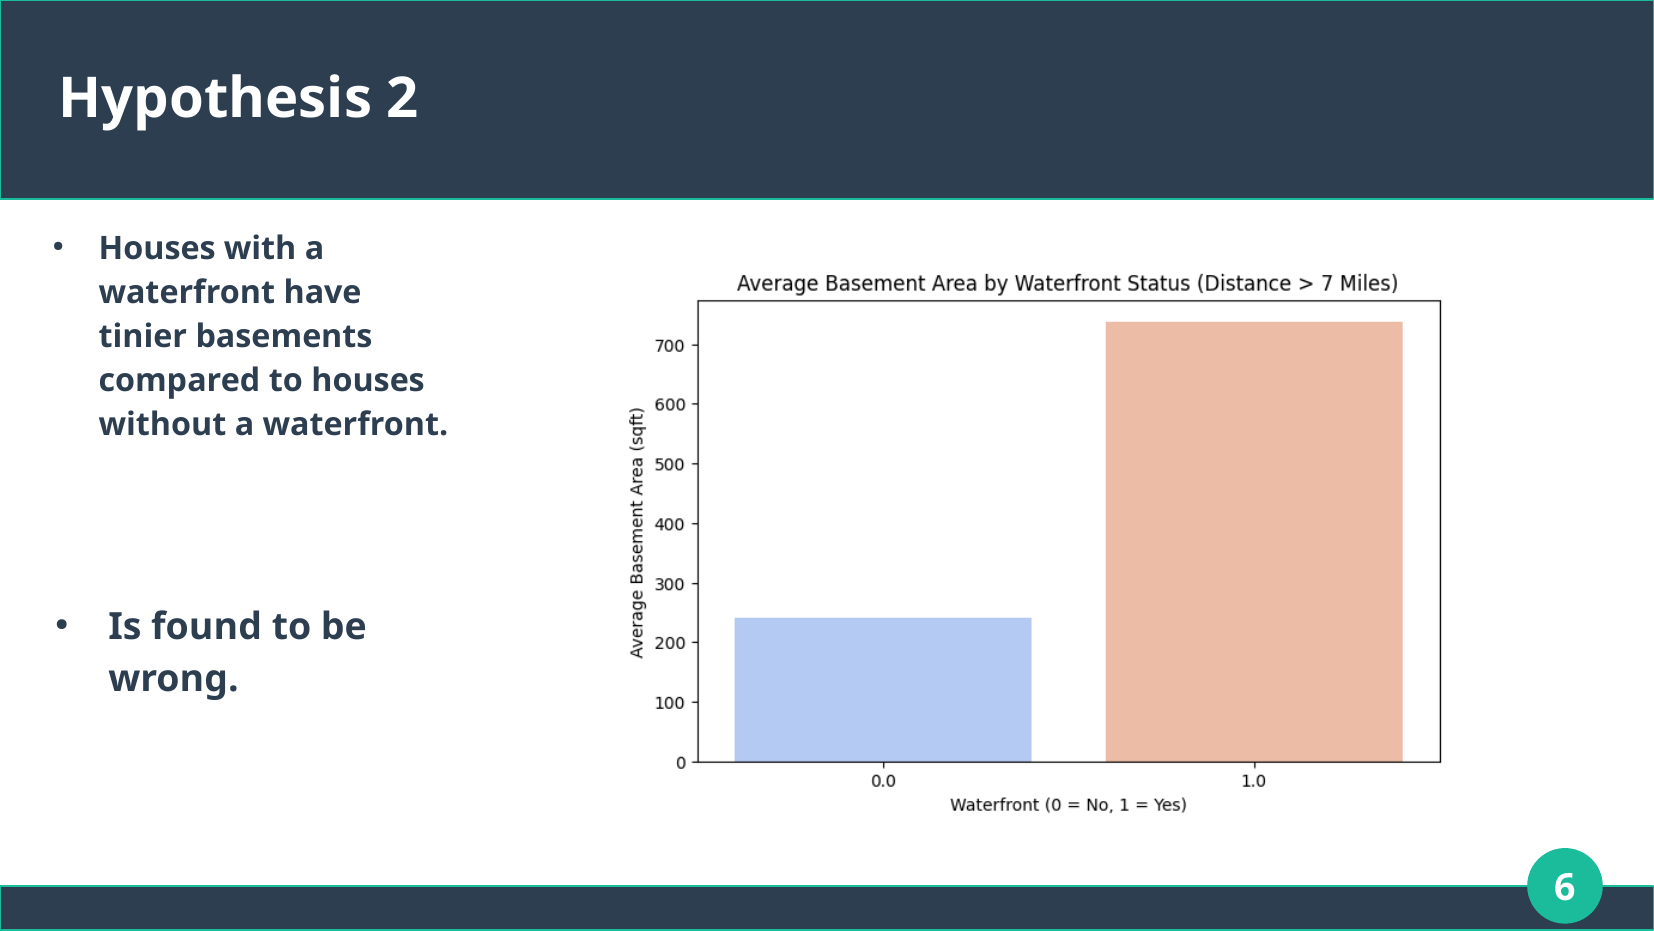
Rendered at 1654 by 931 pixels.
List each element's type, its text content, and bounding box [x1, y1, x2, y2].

list Houses with a waterfront have tinier basements compared to houses without a waterfront. [37, 225, 451, 488]
title Hypothesis 2 [59, 37, 1595, 155]
picture [615, 262, 1501, 830]
list Is found to be wrong. [37, 600, 451, 863]
